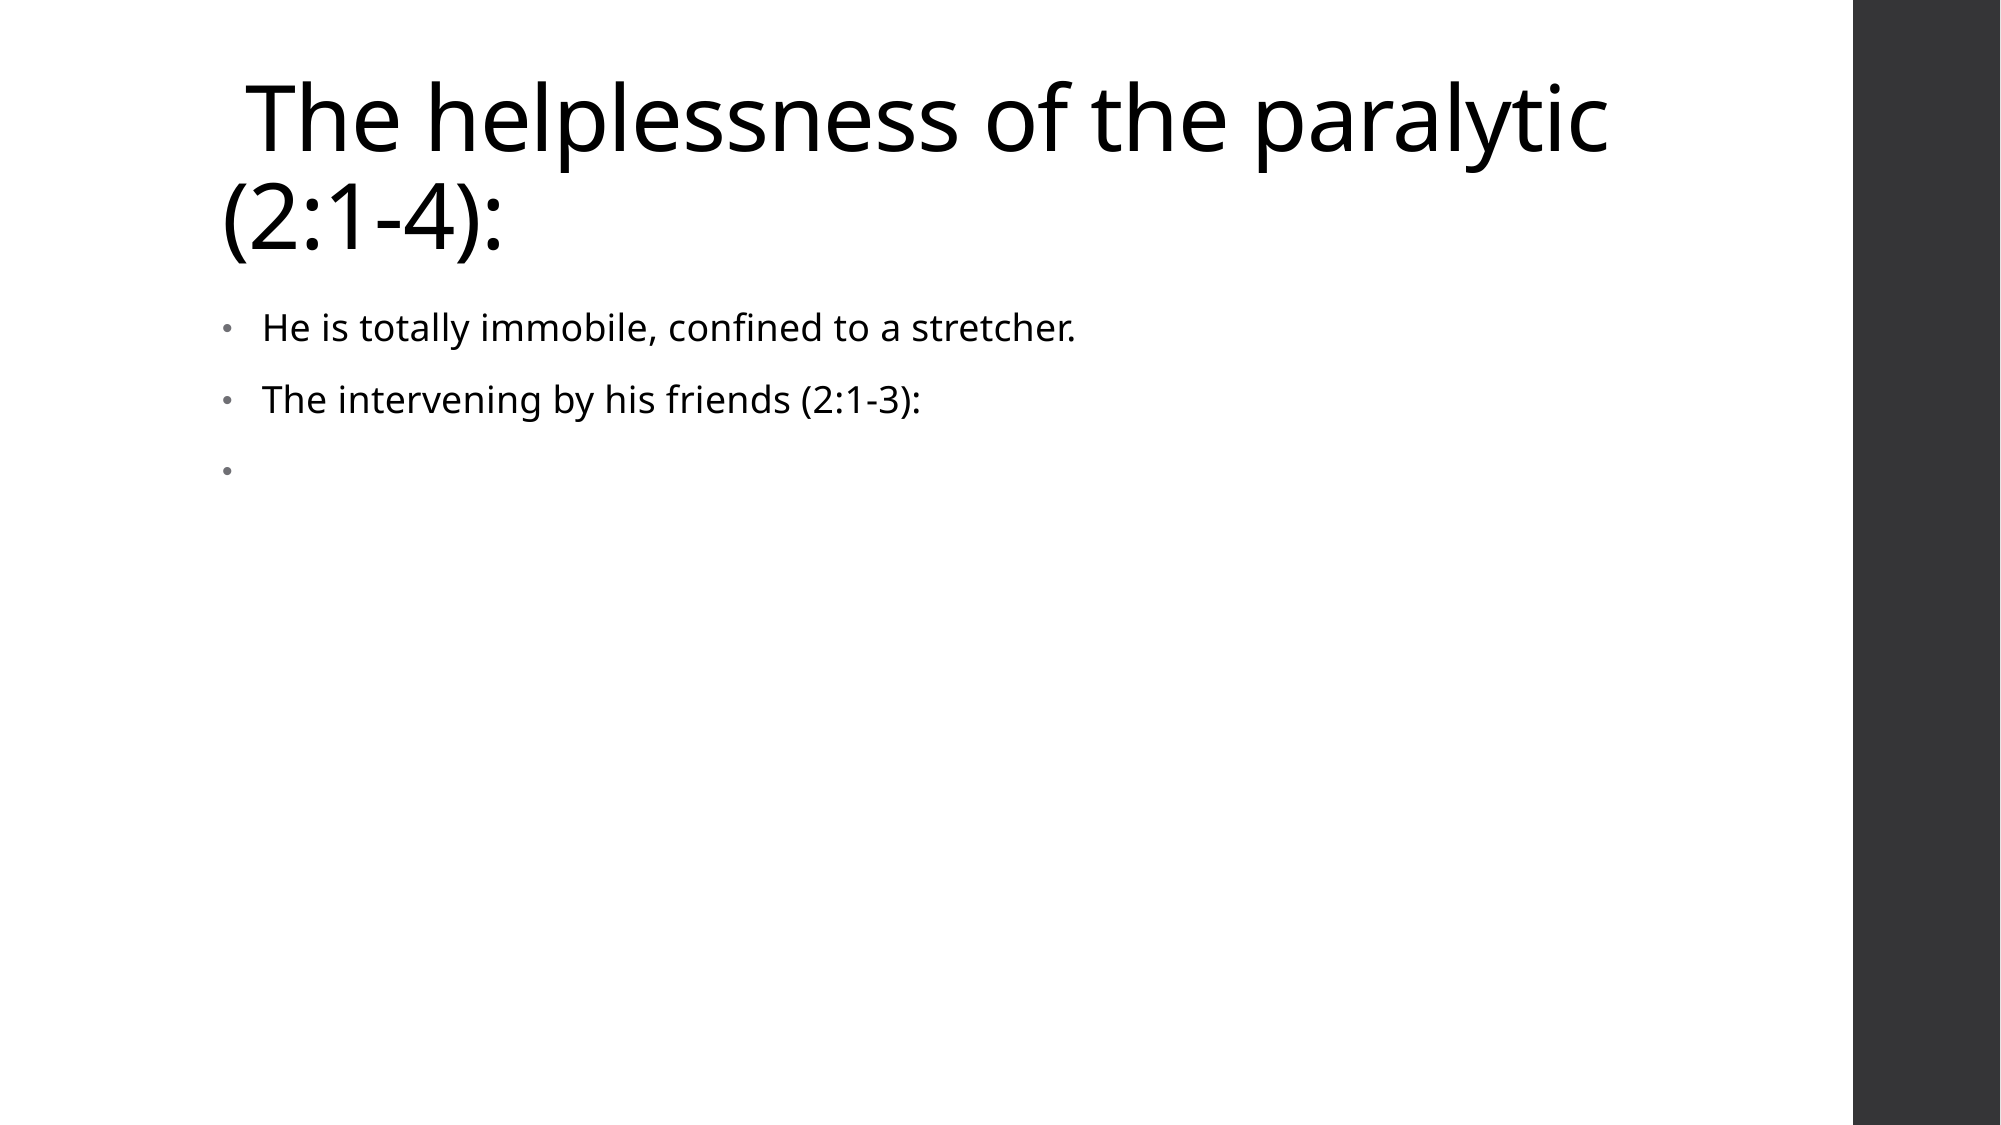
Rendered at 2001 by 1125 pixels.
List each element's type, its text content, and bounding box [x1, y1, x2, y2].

title The helplessness of the paralytic (2:1-4): [206, 60, 1797, 278]
list He is totally immobile, confined to a stretcher. The intervening by his friends (2:1-3): [206, 299, 1617, 1014]
